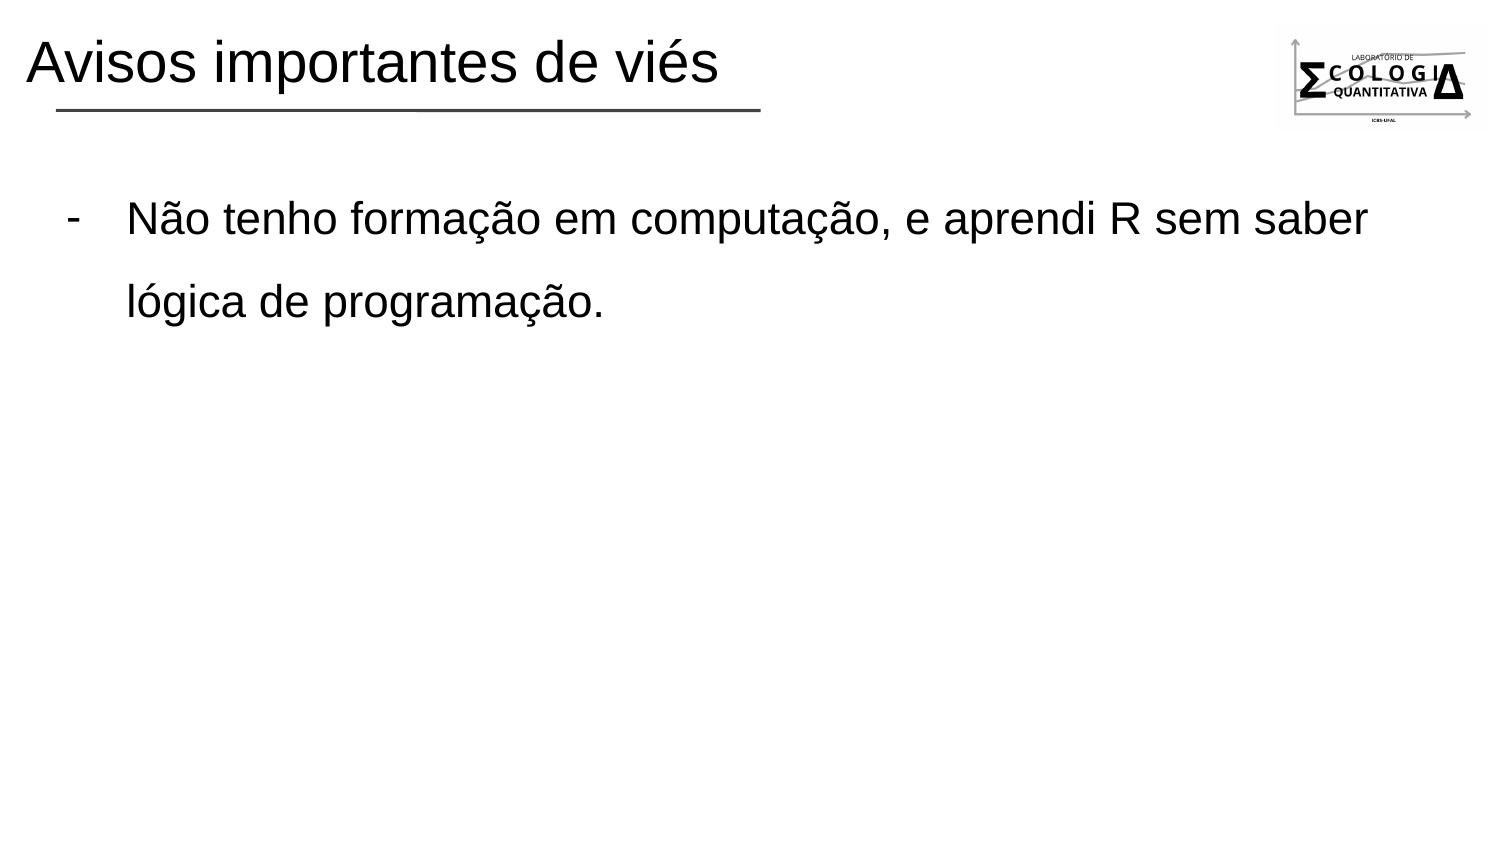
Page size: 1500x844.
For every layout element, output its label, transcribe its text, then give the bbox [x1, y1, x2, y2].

text_box Avisos importantes de viés [11, 9, 1210, 117]
text_box Não tenho formação em computação, e aprendi R sem saber lógica de programação. [36, 146, 1427, 729]
picture [1275, 23, 1490, 131]
